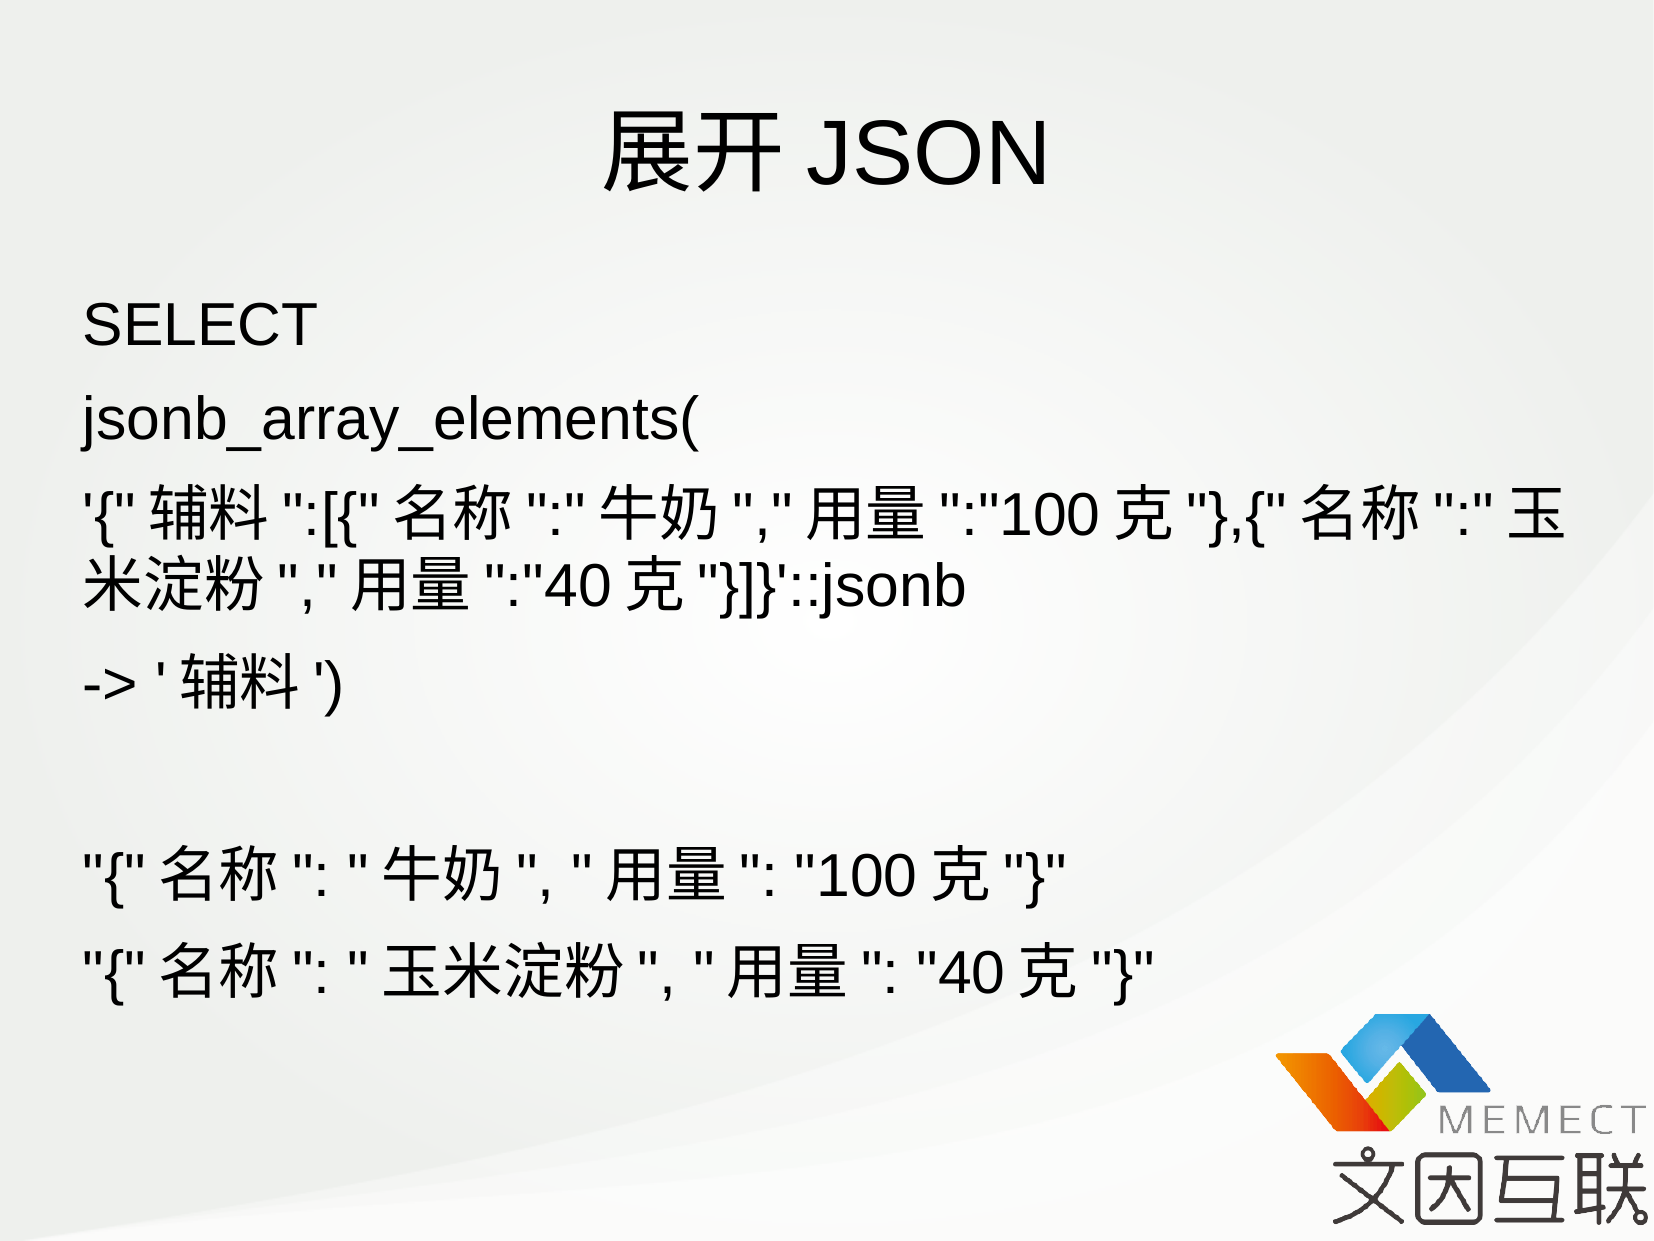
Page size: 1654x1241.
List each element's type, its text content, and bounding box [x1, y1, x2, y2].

picture [0, 0, 1654, 1241]
list SELECT jsonb_array_elements( '{"辅料":[{"名称":"牛奶","用量":"100克"},{"名称":"玉米淀粉","用量":"40克"}]}'::jsonb -> '辅料') "{"名称": "牛奶", "用量": "100克"}" "{"名称": "玉米淀粉", "用量": "40克"}" [82, 290, 1571, 1010]
title 展开JSON [82, 49, 1571, 257]
